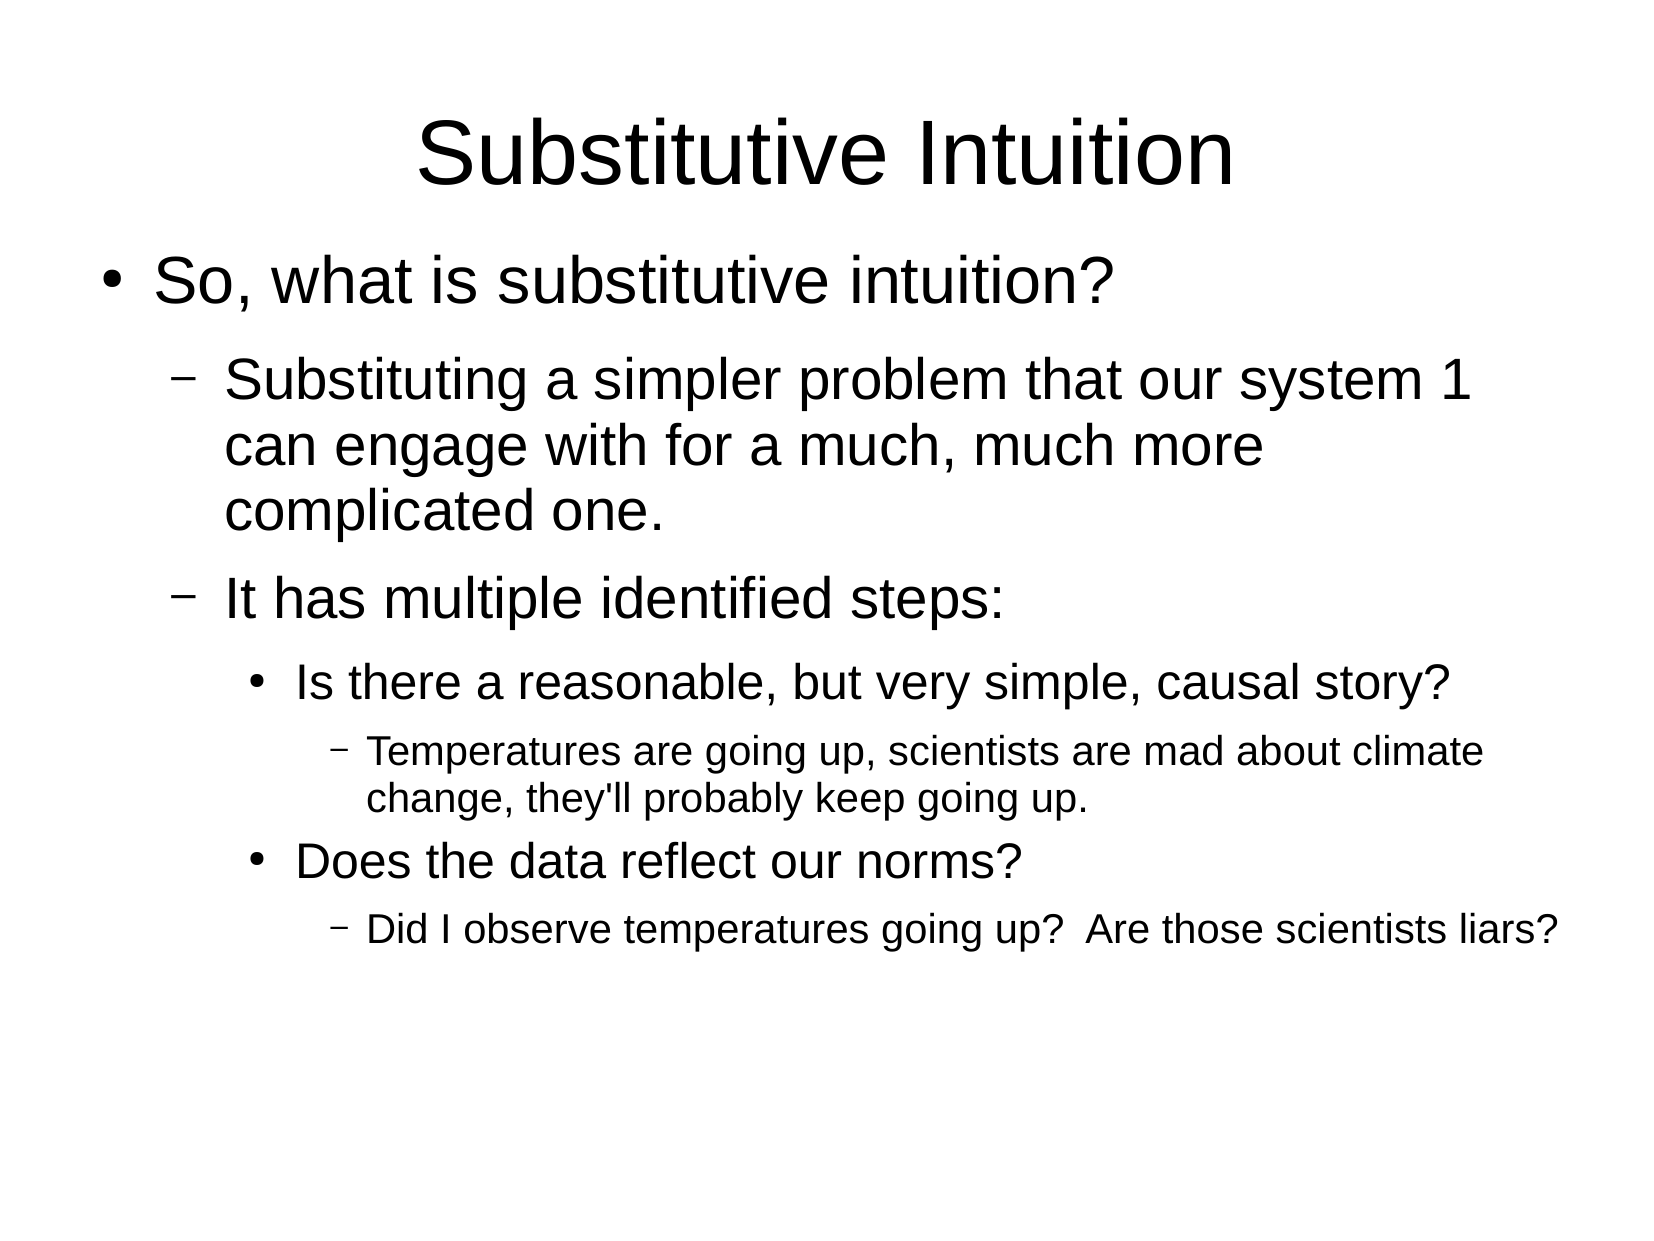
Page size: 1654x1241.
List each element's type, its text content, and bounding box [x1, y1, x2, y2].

title Substitutive Intuition [82, 49, 1571, 257]
list So, what is substitutive intuition? Substituting a simpler problem that our system 1 can engage with for a much, much more complicated one. It has multiple identified steps: Is there a reasonable, but very simple, causal story? Temperatures are going up, scientists are mad about climate change, they'll probably keep going up. Does the data reflect our norms? Did I observe temperatures going up? Are those scientists liars? [82, 257, 1571, 1153]
